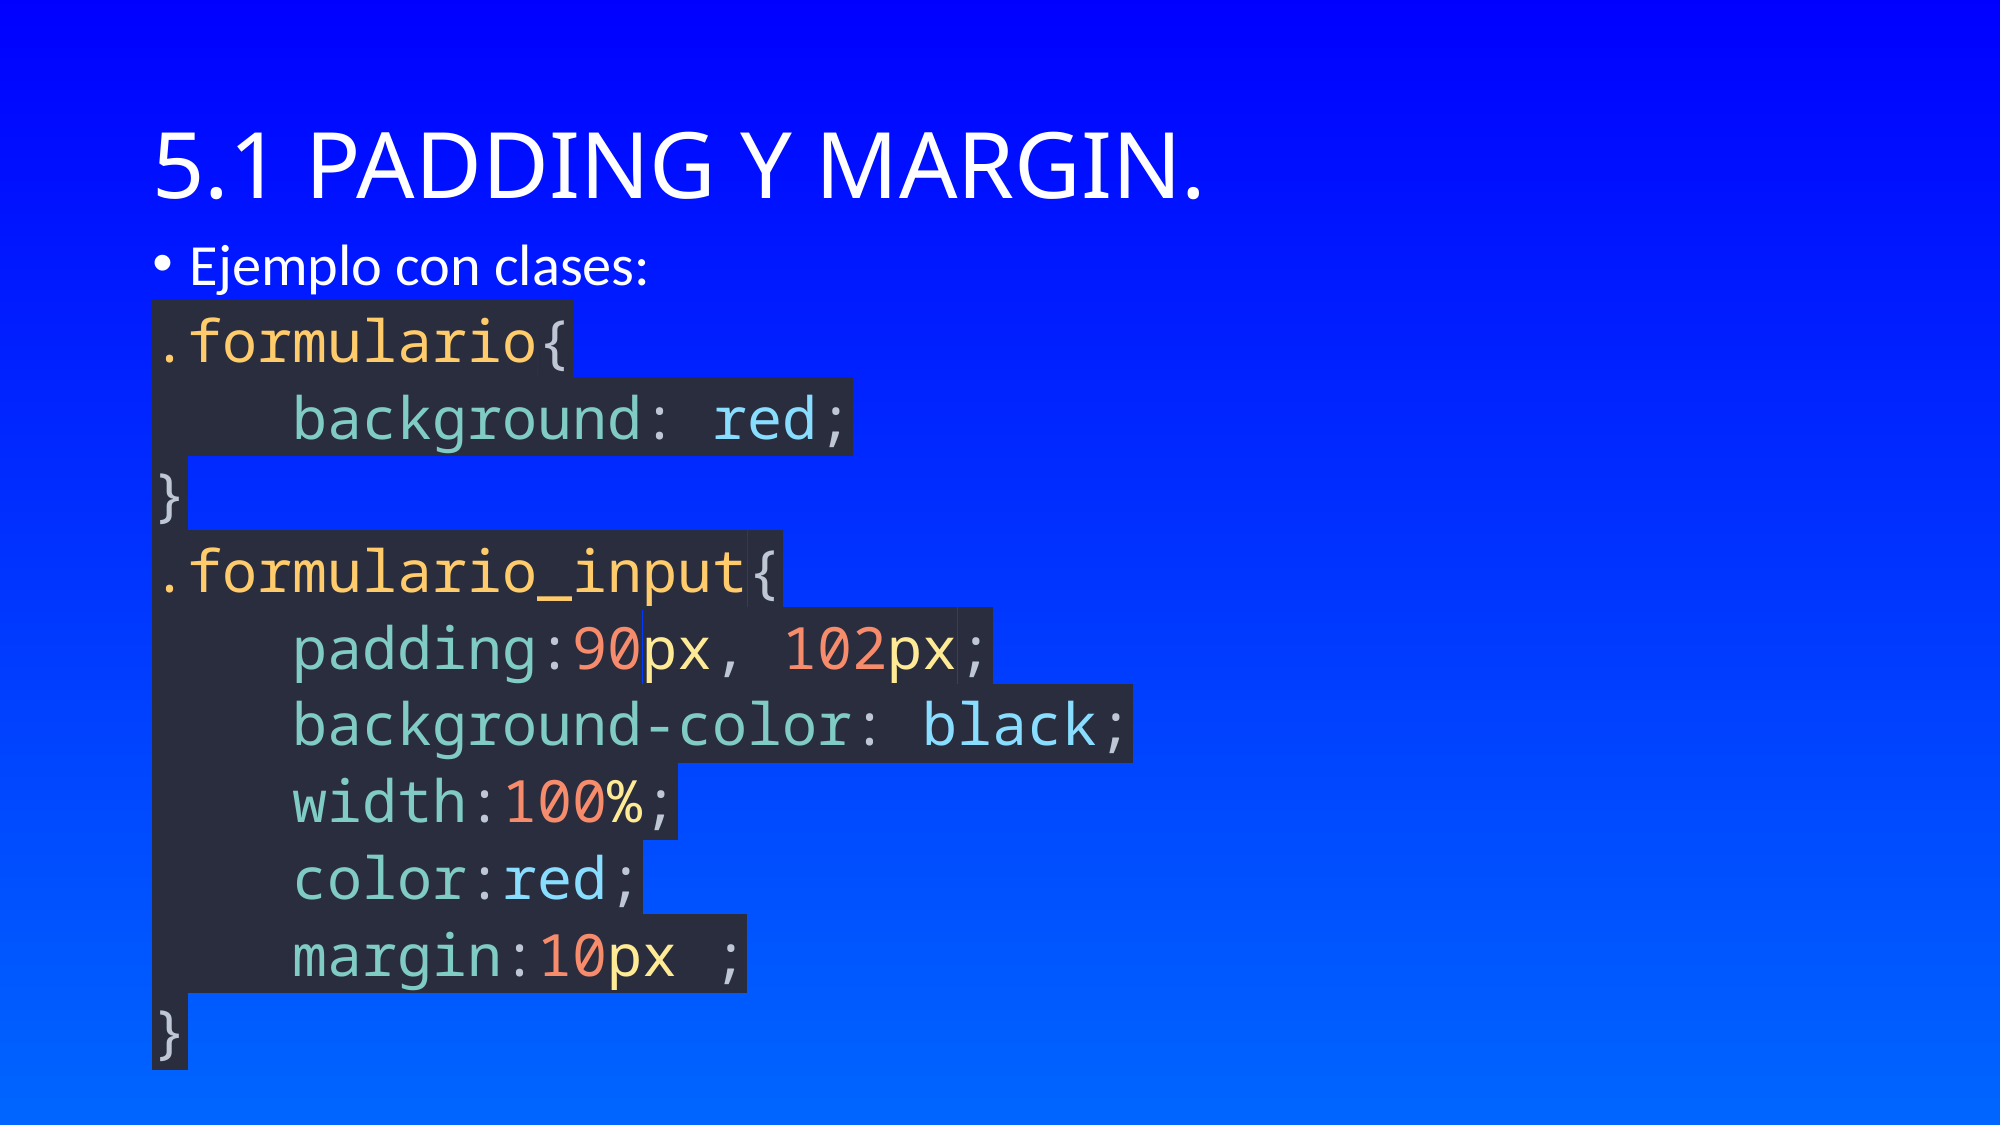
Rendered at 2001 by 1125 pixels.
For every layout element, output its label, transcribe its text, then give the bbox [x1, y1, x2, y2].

title 5.1 PADDING Y MARGIN. [137, 59, 1863, 233]
list Ejemplo con clases: .formulario{ background: red; } .formulario_input{ padding:90px, 102px; background-color: black; width:100%; color:red; margin:10px ; } [137, 233, 1863, 1125]
